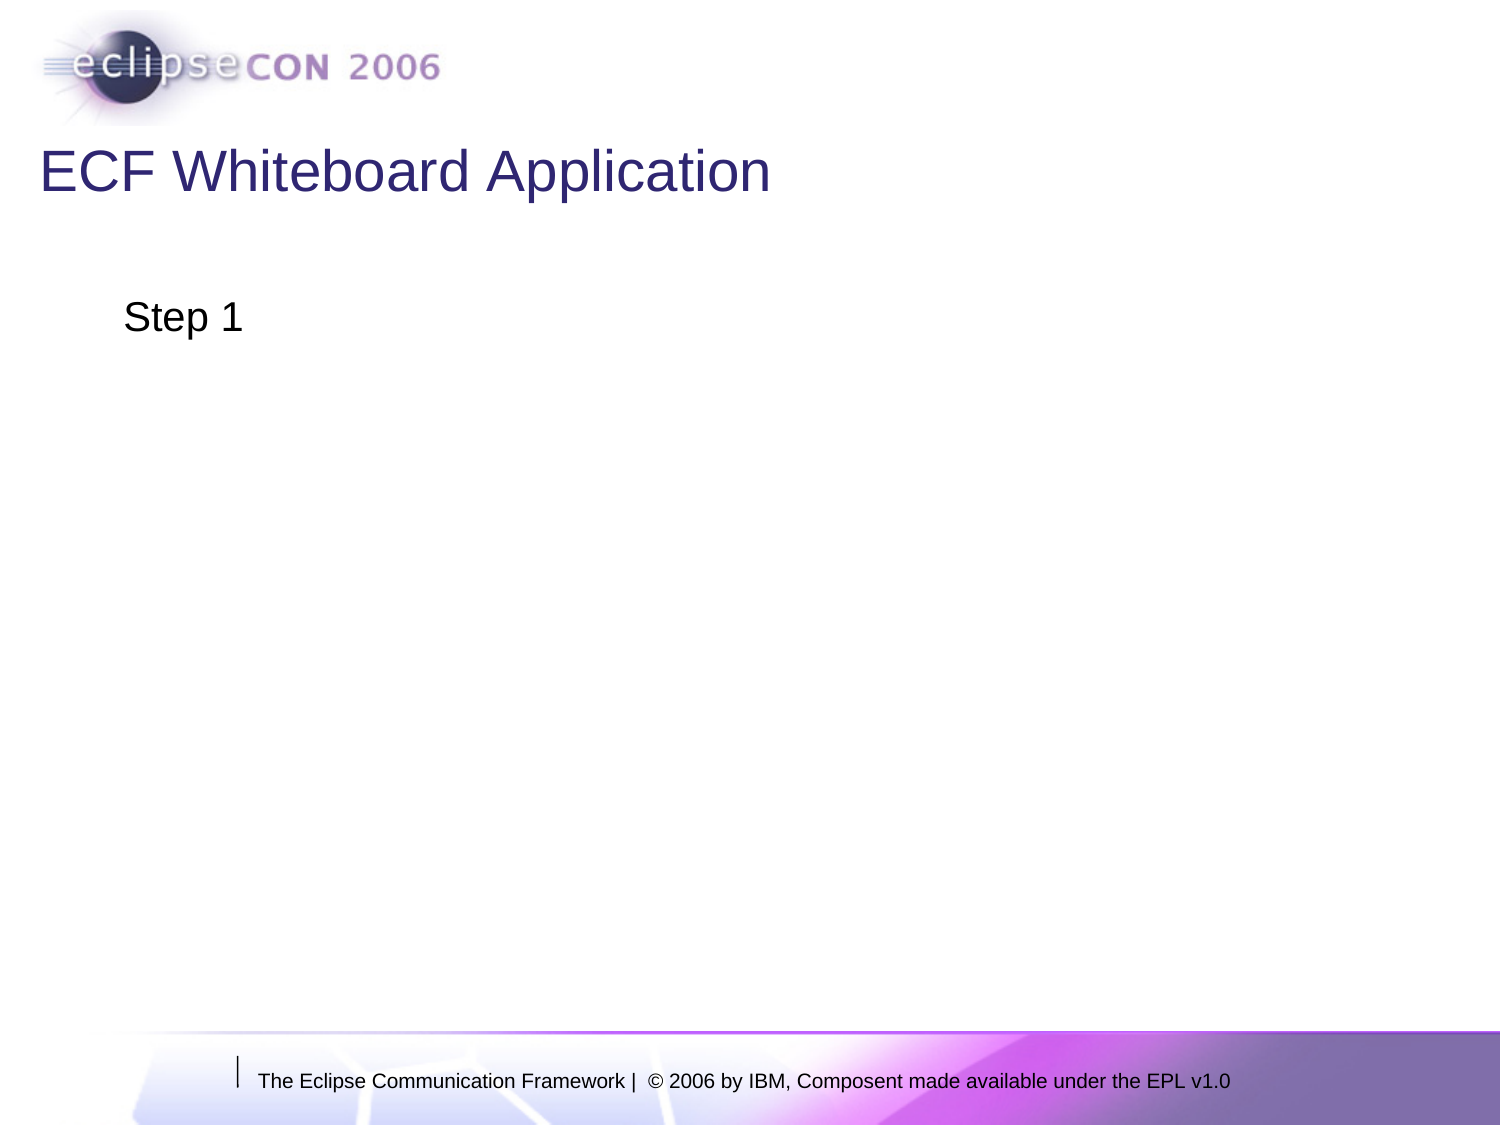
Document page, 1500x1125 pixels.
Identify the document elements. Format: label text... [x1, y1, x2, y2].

picture [31, 10, 1040, 126]
list Step 1 [108, 291, 1378, 932]
picture [0, 1031, 1500, 1125]
title ECF Whiteboard Application [25, 142, 1378, 225]
